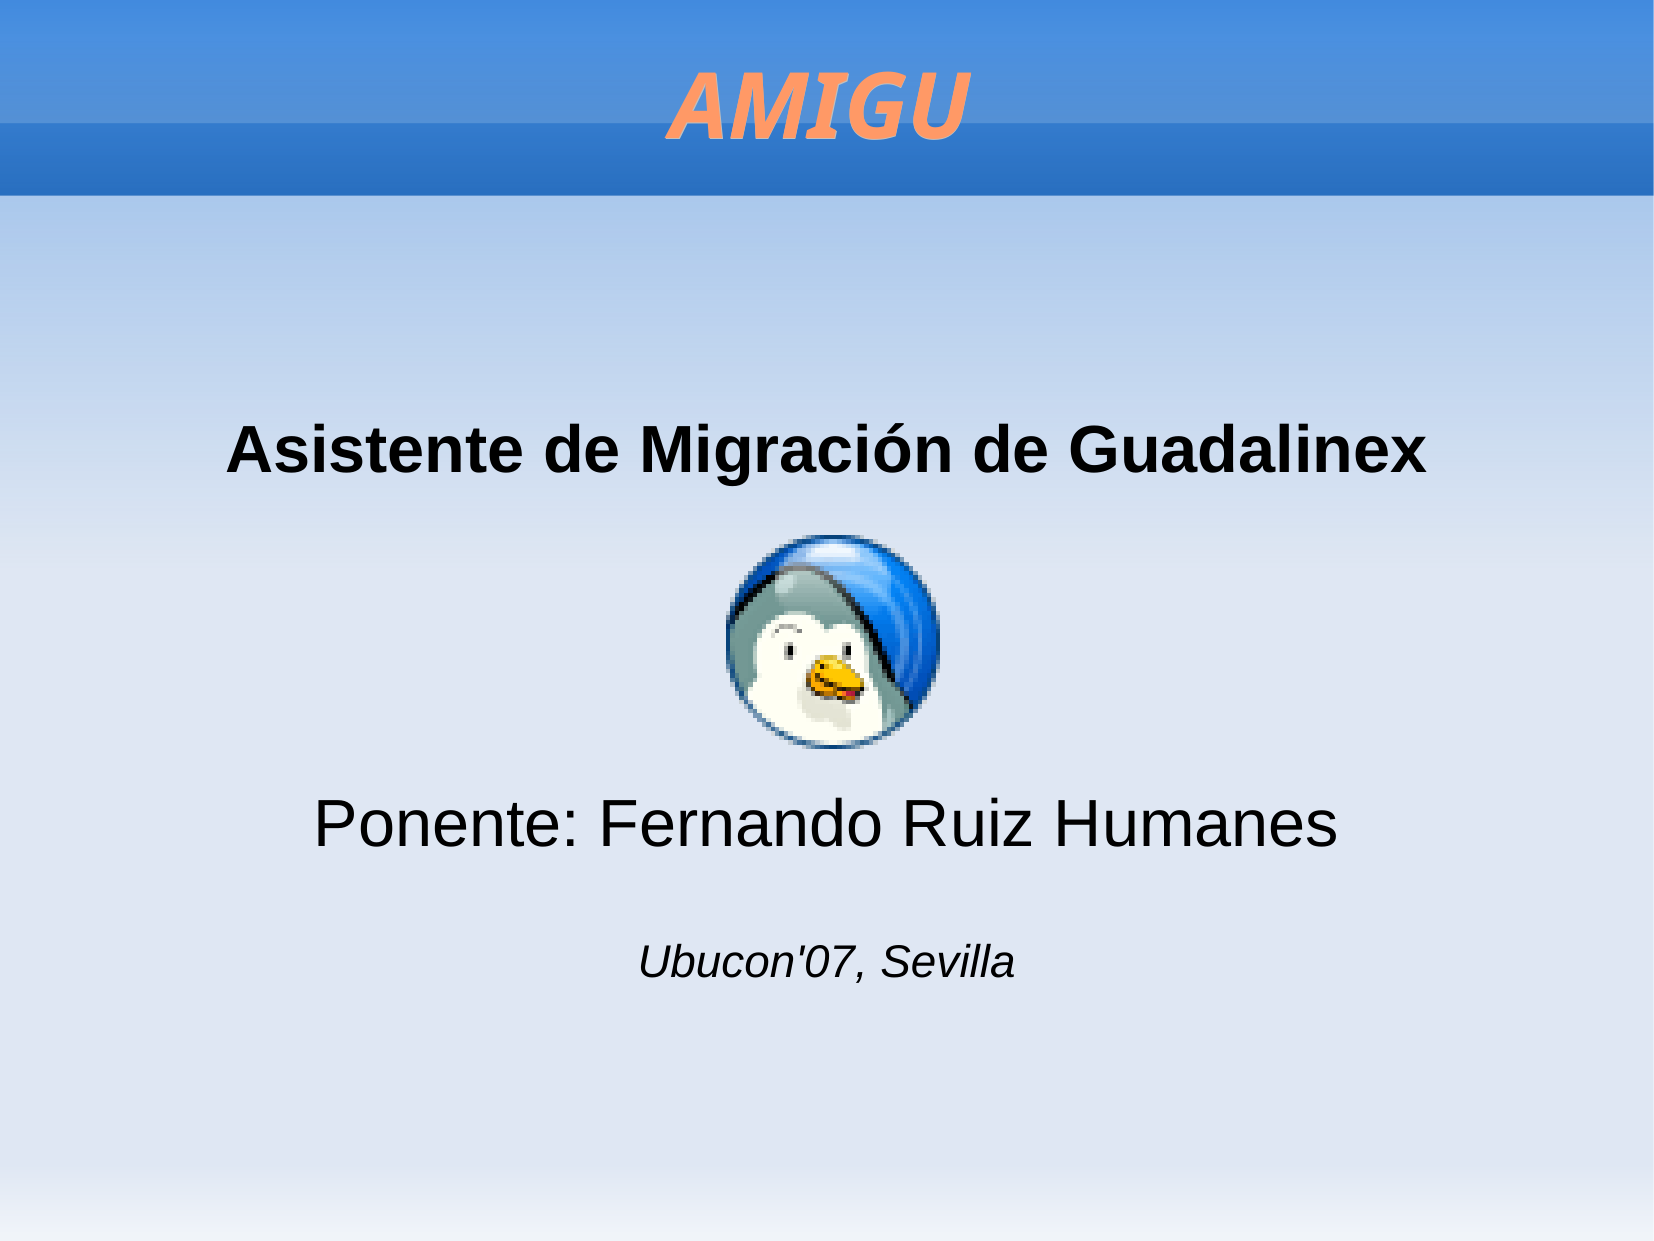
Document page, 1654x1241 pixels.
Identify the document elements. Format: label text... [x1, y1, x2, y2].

subtitle Asistente de Migración de Guadalinex Ponente: Fernando Ruiz Humanes Ubucon'07, Sevilla [82, 297, 1571, 1102]
title AMIGU [76, 7, 1565, 200]
picture [0, 0, 1654, 1241]
